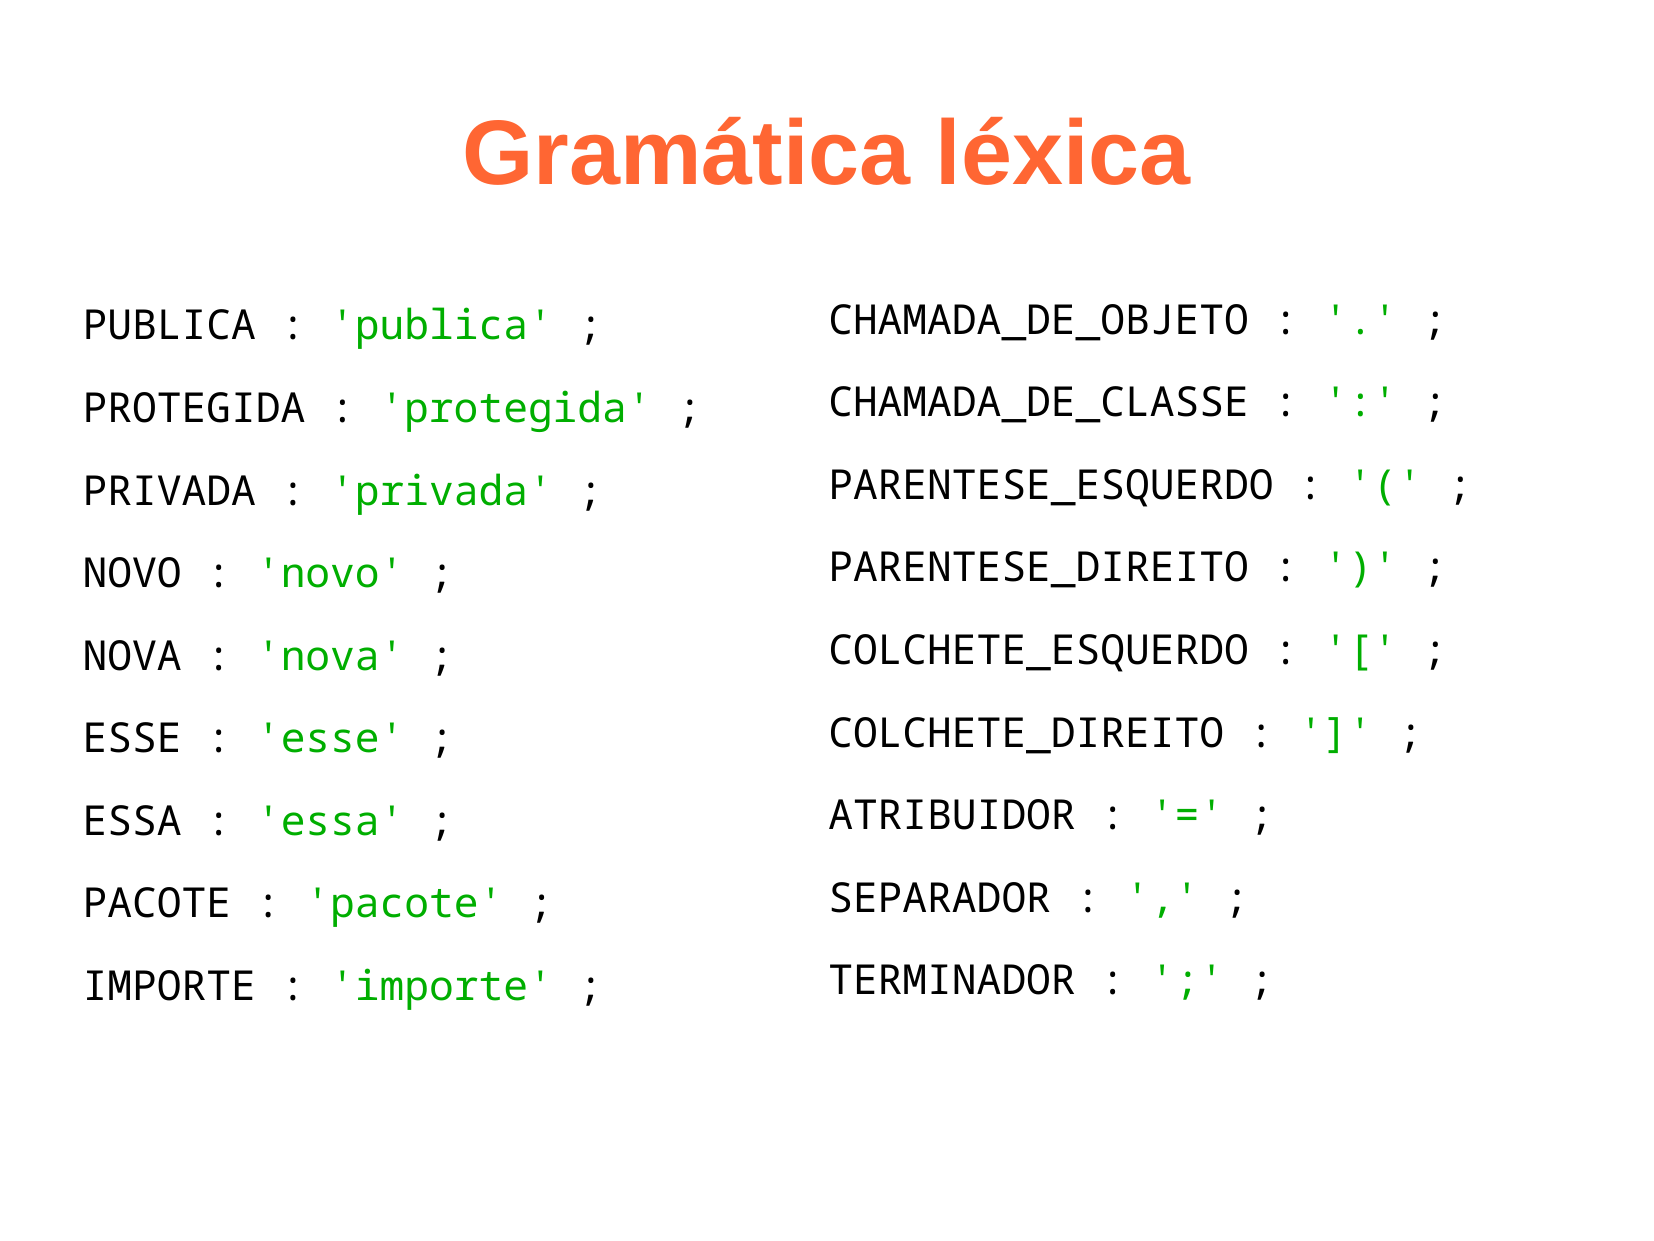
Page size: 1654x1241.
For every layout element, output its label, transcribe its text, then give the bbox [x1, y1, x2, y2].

title Gramática léxica [82, 49, 1571, 257]
list CHAMADA_DE_OBJETO : '.' ; CHAMADA_DE_CLASSE : ':' ; PARENTESE_ESQUERDO : '(' ; PARENTESE_DIREITO : ')' ; COLCHETE_ESQUERDO : '[' ; COLCHETE_DIREITO : ']' ; ATRIBUIDOR : '=' ; SEPARADOR : ',' ; TERMINADOR : ';' ; [828, 290, 1560, 1010]
list PUBLICA : 'publica' ; PROTEGIDA : 'protegida' ; PRIVADA : 'privada' ; NOVO : 'novo' ; NOVA : 'nova' ; ESSE : 'esse' ; ESSA : 'essa' ; PACOTE : 'pacote' ; IMPORTE : 'importe' ; [82, 296, 793, 1016]
